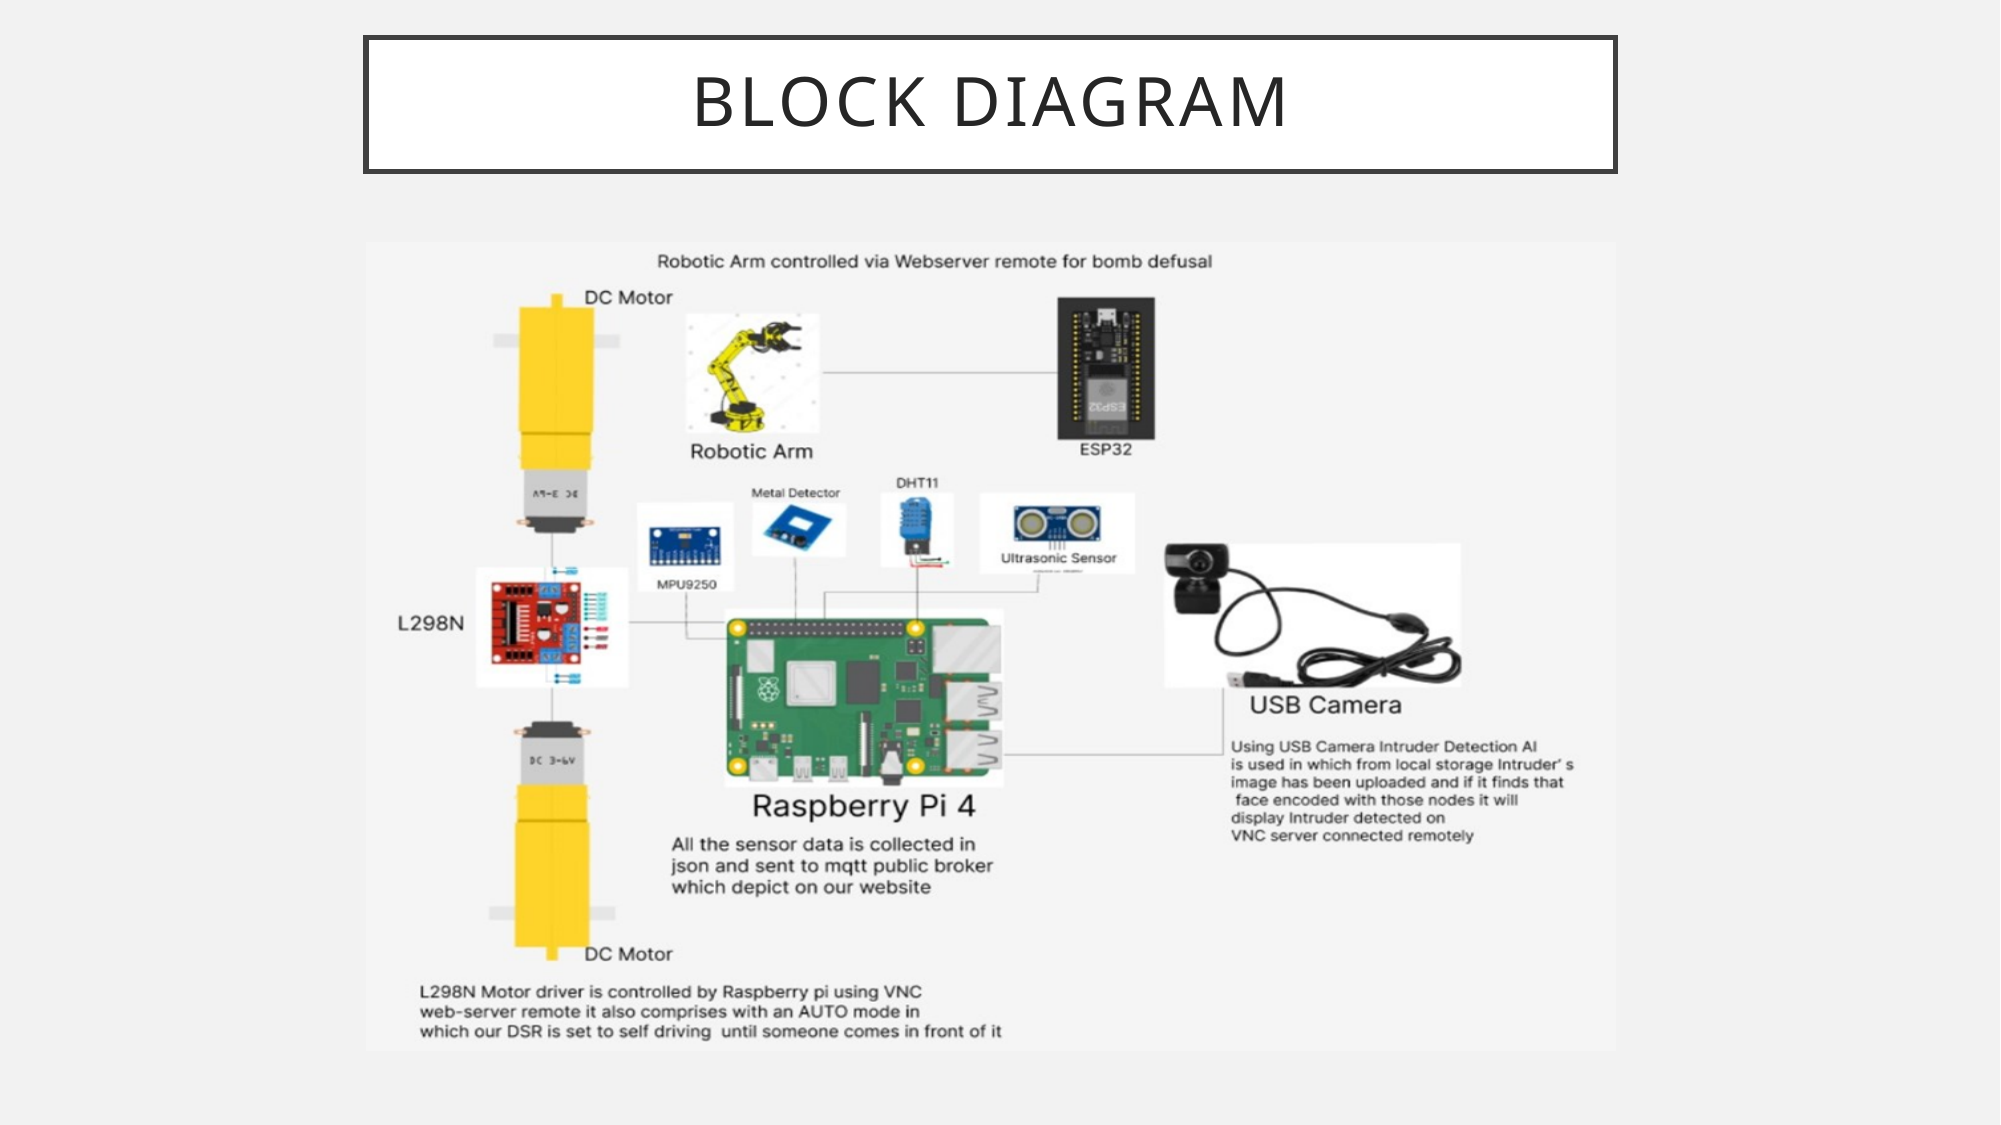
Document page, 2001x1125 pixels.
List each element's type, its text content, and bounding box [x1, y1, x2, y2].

picture [366, 242, 1616, 1051]
title Block diagram [366, 37, 1616, 172]
